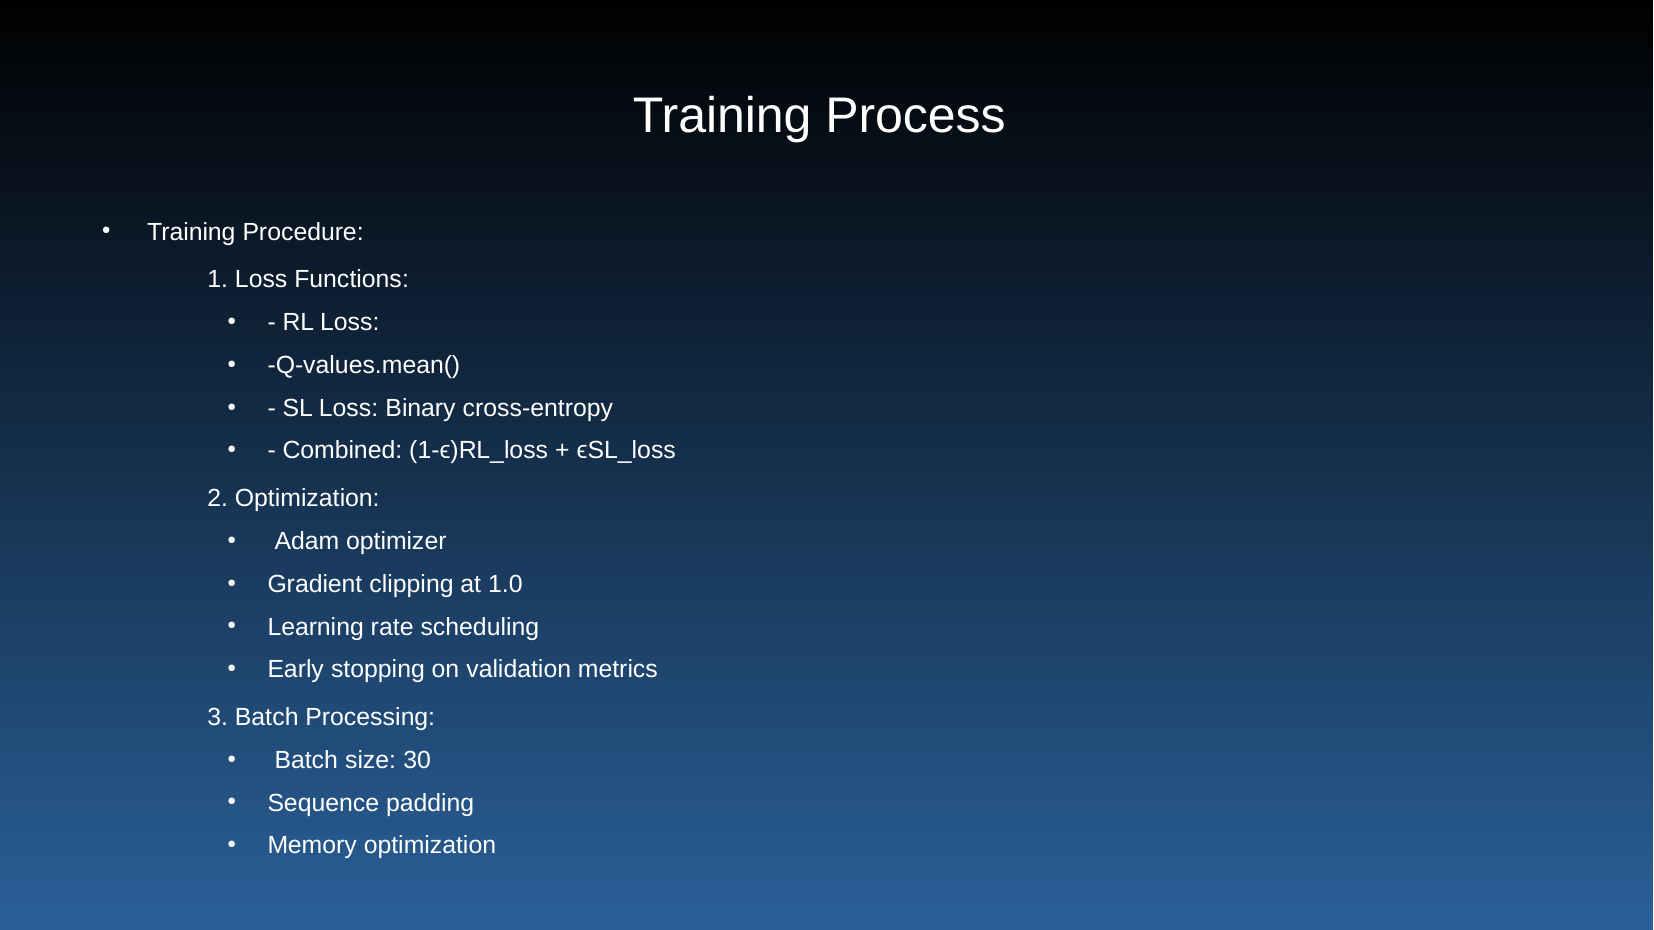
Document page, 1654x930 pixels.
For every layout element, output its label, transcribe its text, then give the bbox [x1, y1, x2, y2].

list Training Procedure: 1. Loss Functions: - RL Loss: -Q-values.mean() - SL Loss: Binary cross-entropy - Combined: (1-ϵ)RL_loss + ϵSL_loss 2. Optimization: Adam optimizer Gradient clipping at 1.0 Learning rate scheduling Early stopping on validation metrics 3. Batch Processing: Batch size: 30 Sequence padding Memory optimization [86, 217, 1575, 863]
title Training Process [82, 37, 1571, 193]
